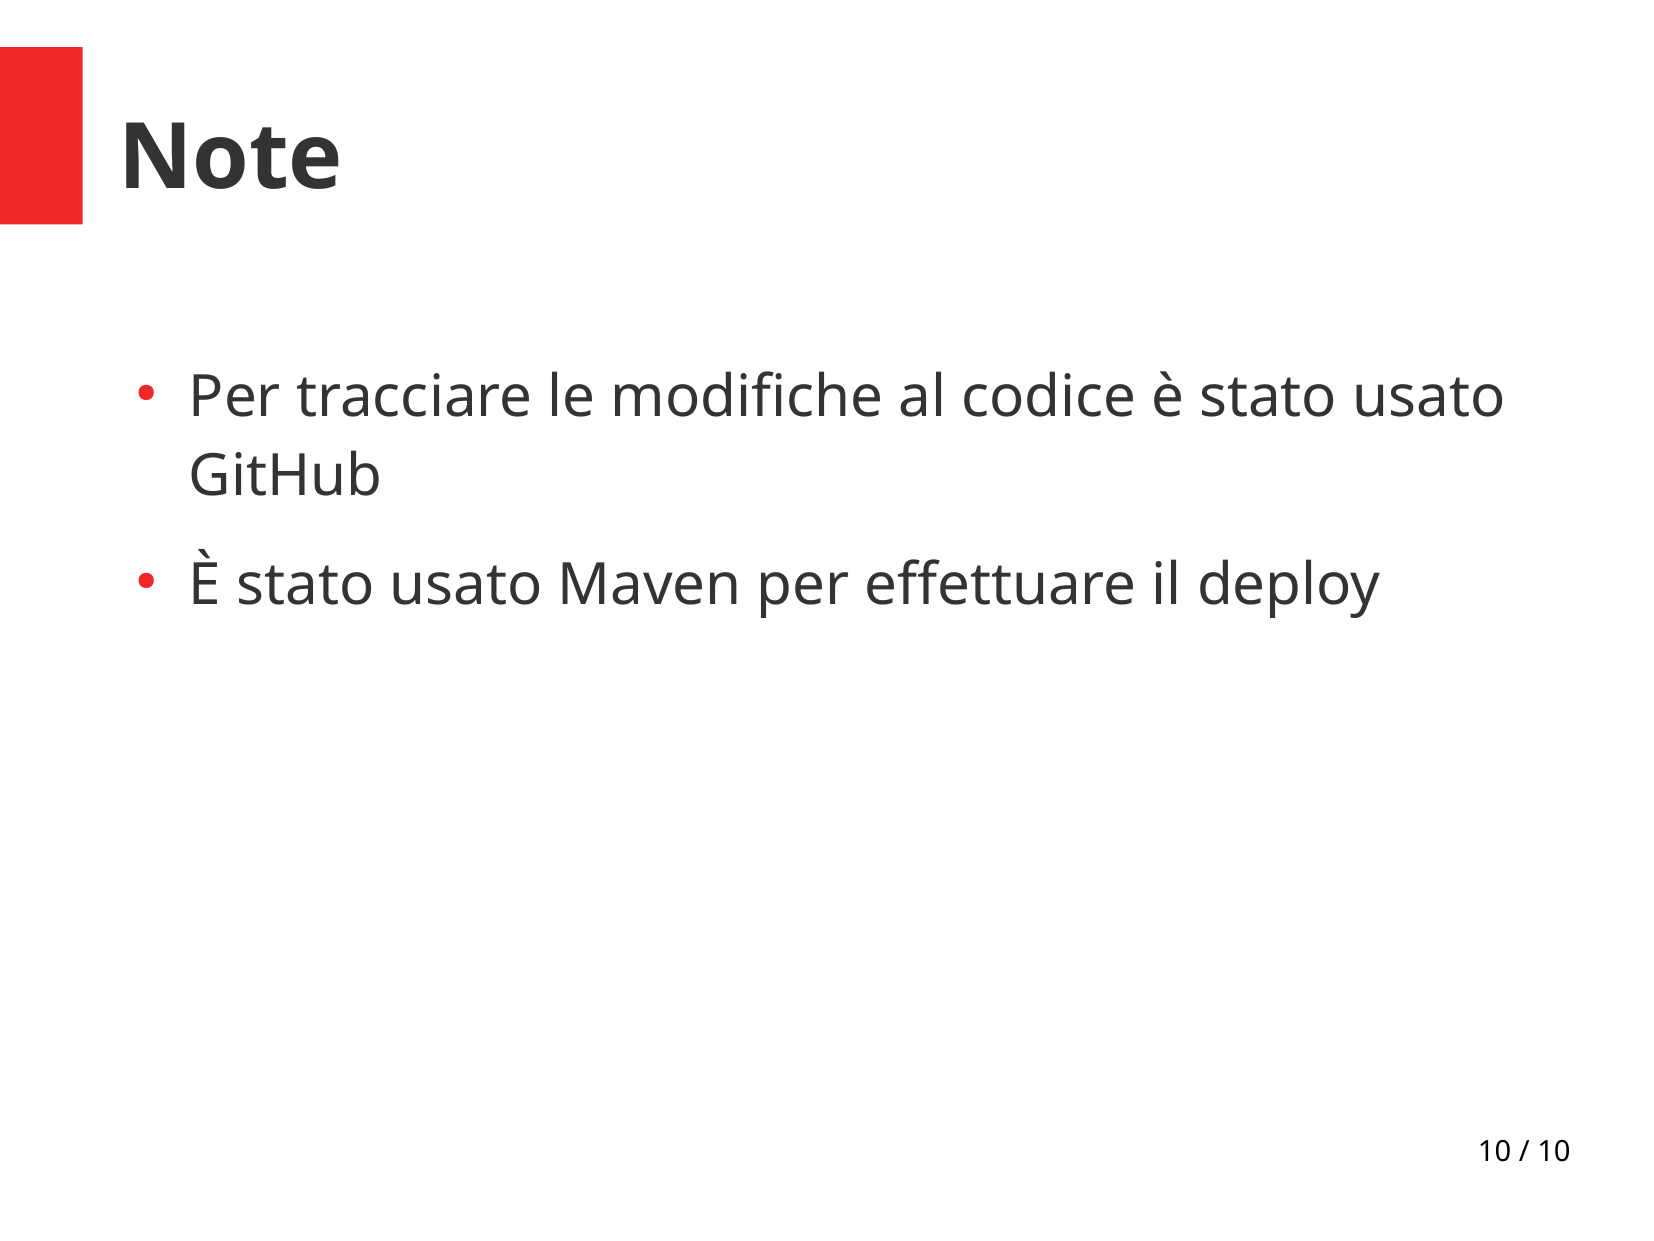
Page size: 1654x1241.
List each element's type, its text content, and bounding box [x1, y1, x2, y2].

list Per tracciare le modifiche al codice è stato usato GitHub È stato usato Maven per effettuare il deploy [118, 354, 1536, 1074]
title Note [118, 49, 1571, 257]
